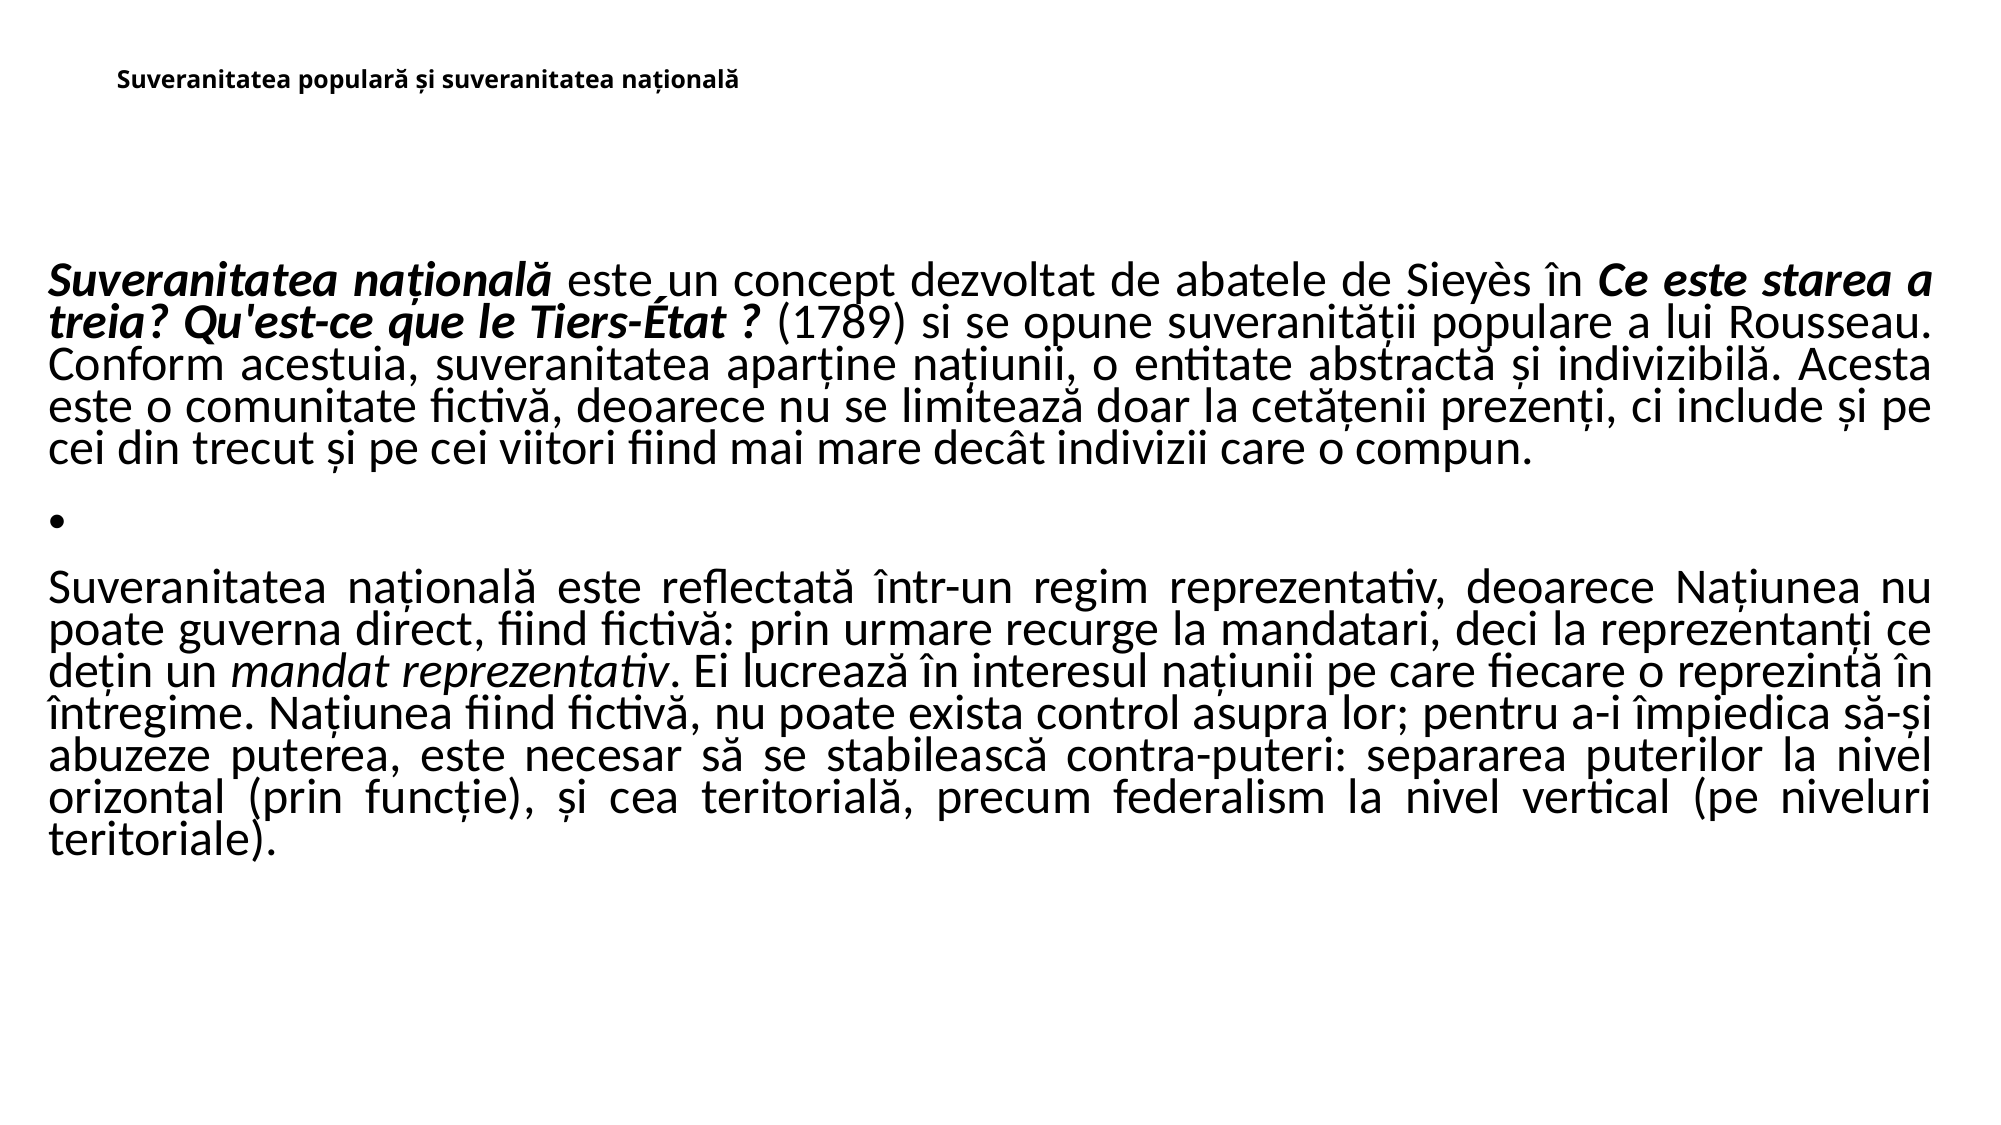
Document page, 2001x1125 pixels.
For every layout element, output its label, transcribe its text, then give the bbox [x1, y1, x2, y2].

title Suveranitatea populară și suveranitatea națională [101, 35, 1972, 129]
list Suveranitatea națională este un concept dezvoltat de abatele de Sieyès în Ce este starea a treia? Qu'est-ce que le Tiers-État ? (1789) si se opune suveranității populare a lui Rousseau. Conform acestuia, suveranitatea aparține națiunii, o entitate abstractă și indivizibilă. Acesta este o comunitate fictivă, deoarece nu se limitează doar la cetățenii prezenți, ci include și pe cei din trecut și pe cei viitori fiind mai mare decât indivizii care o compun. Suveranitatea națională este reflectată într-un regim reprezentativ, deoarece Națiunea nu poate guverna direct, fiind fictivă: prin urmare recurge la mandatari, deci la reprezentanți ce dețin un mandat reprezentativ. Ei lucrează în interesul națiunii pe care fiecare o reprezintă în întregime. Națiunea fiind fictivă, nu poate exista control asupra lor; pentru a-i împiedica să-și abuzeze puterea, este necesar să se stabilească contra-puteri: separarea puterilor la nivel orizontal (prin funcție), și cea teritorială, precum federalism la nivel vertical (pe niveluri teritoriale). [33, 174, 1972, 1090]
